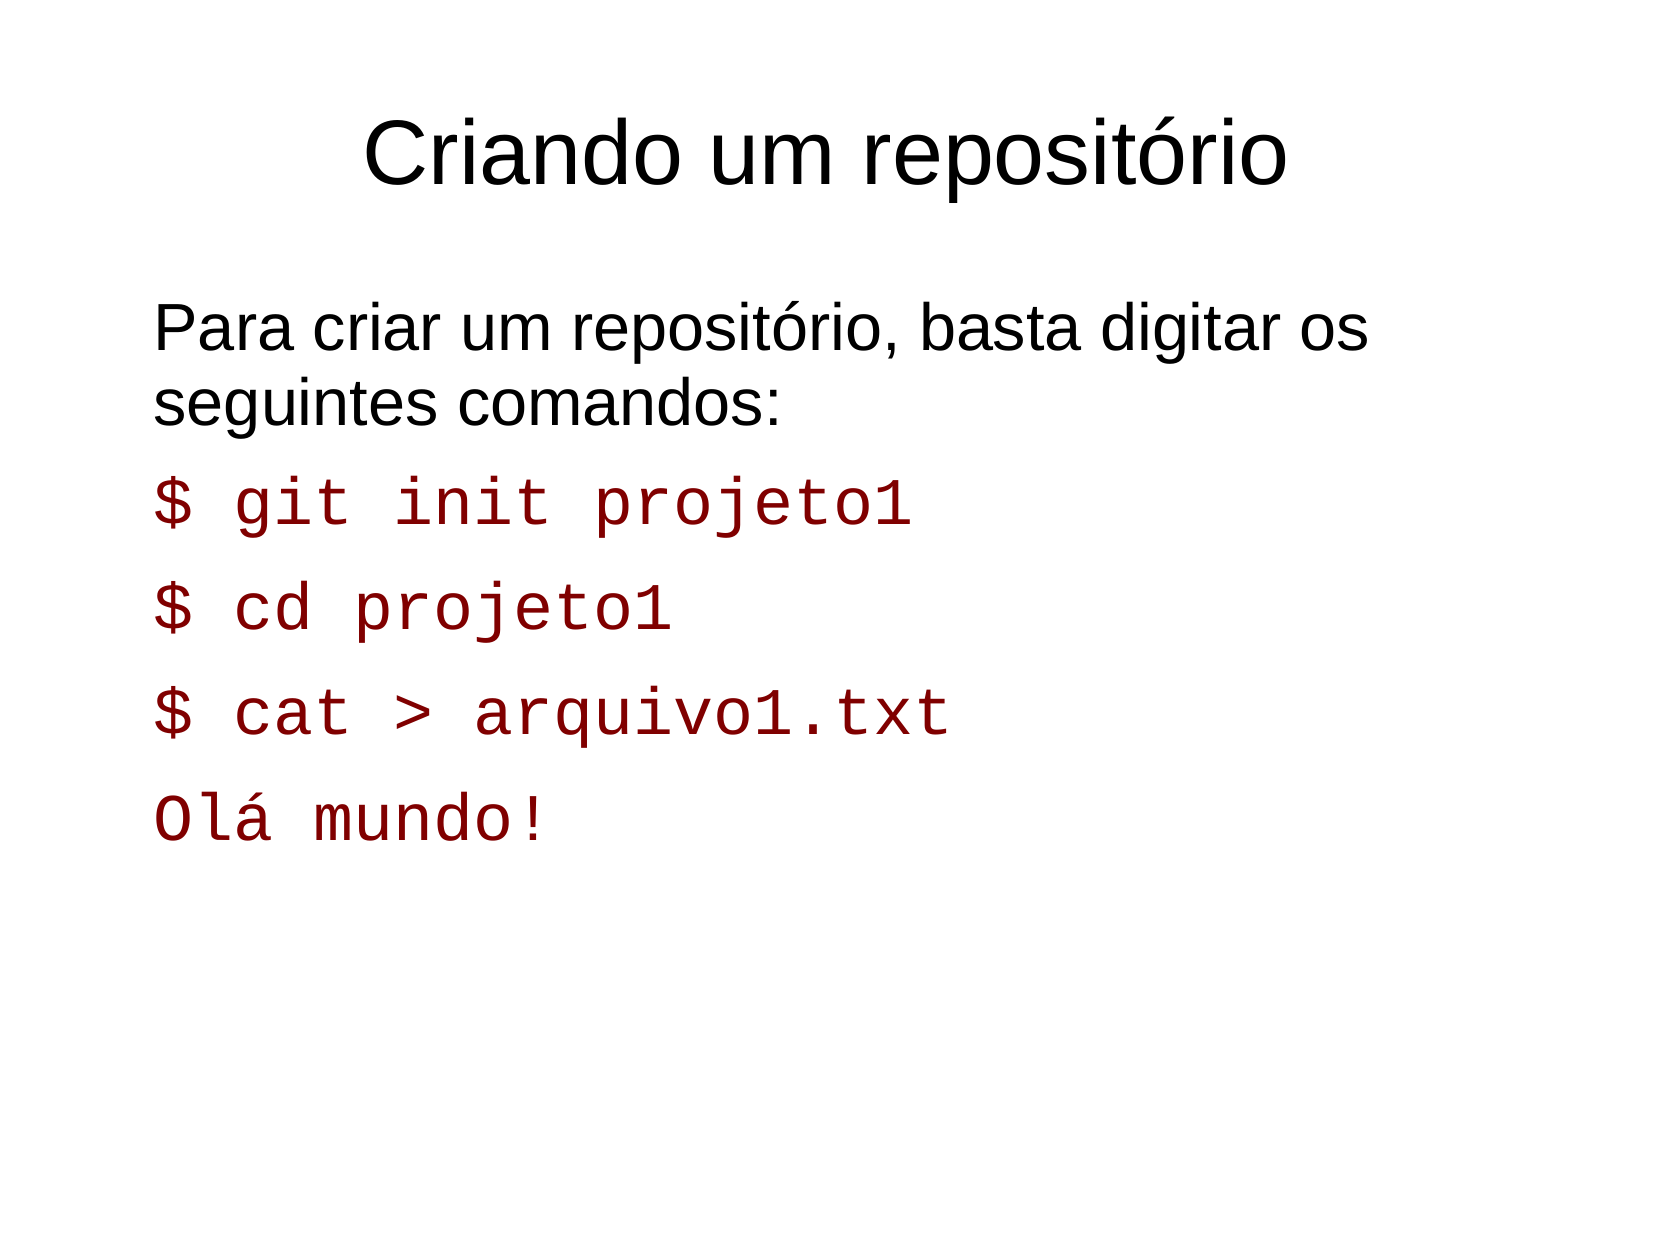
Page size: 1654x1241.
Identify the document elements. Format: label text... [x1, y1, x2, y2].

list Para criar um repositório, basta digitar os seguintes comandos: $ git init projeto1 $ cd projeto1 $ cat > arquivo1.txt Olá mundo! [82, 290, 1538, 1010]
title Criando um repositório [82, 49, 1571, 257]
